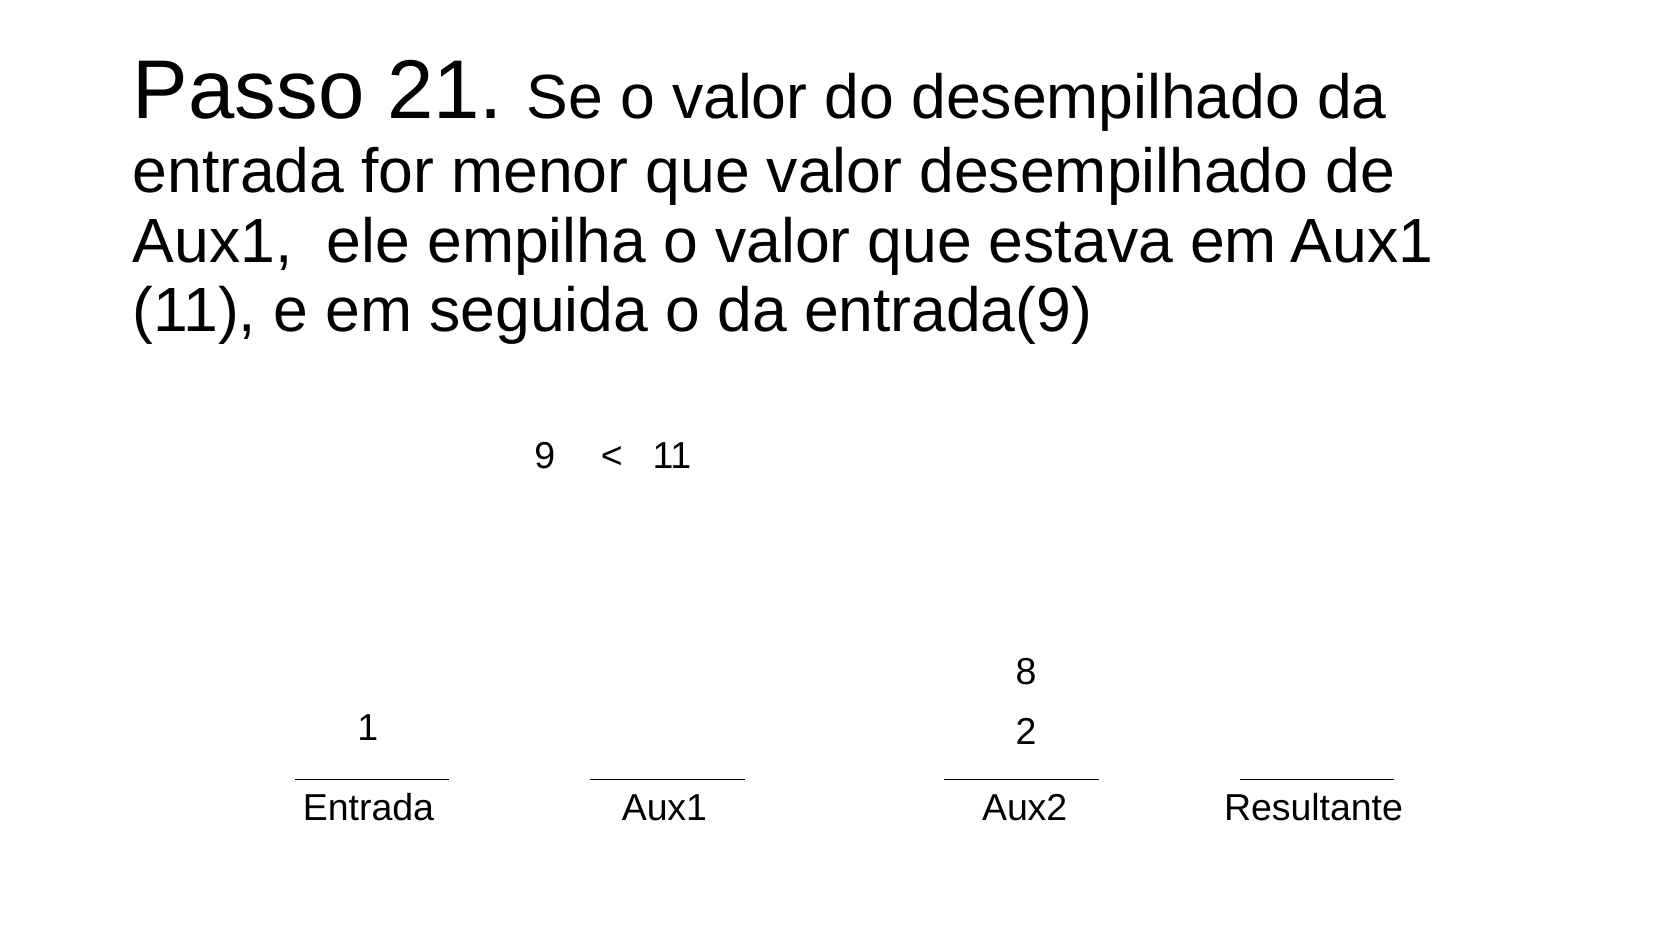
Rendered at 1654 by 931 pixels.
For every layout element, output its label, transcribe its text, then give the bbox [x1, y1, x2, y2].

text_box < [586, 427, 638, 485]
text_box 1 [342, 699, 393, 756]
text_box Resultante [1209, 779, 1418, 837]
text_box 2 [1000, 702, 1052, 760]
text_box 11 [638, 427, 707, 485]
text_box Entrada [288, 779, 449, 837]
text_box Aux2 [967, 780, 1083, 837]
text_box 9 [519, 427, 571, 485]
text_box Passo 21. Se o valor do desempilhado da entrada for menor que valor desempilhado de Aux1, ele empilha o valor que estava em Aux1 (11), e em seguida o da entrada(9) [118, 35, 1583, 353]
text_box 8 [1000, 643, 1052, 701]
text_box Aux1 [607, 780, 723, 837]
